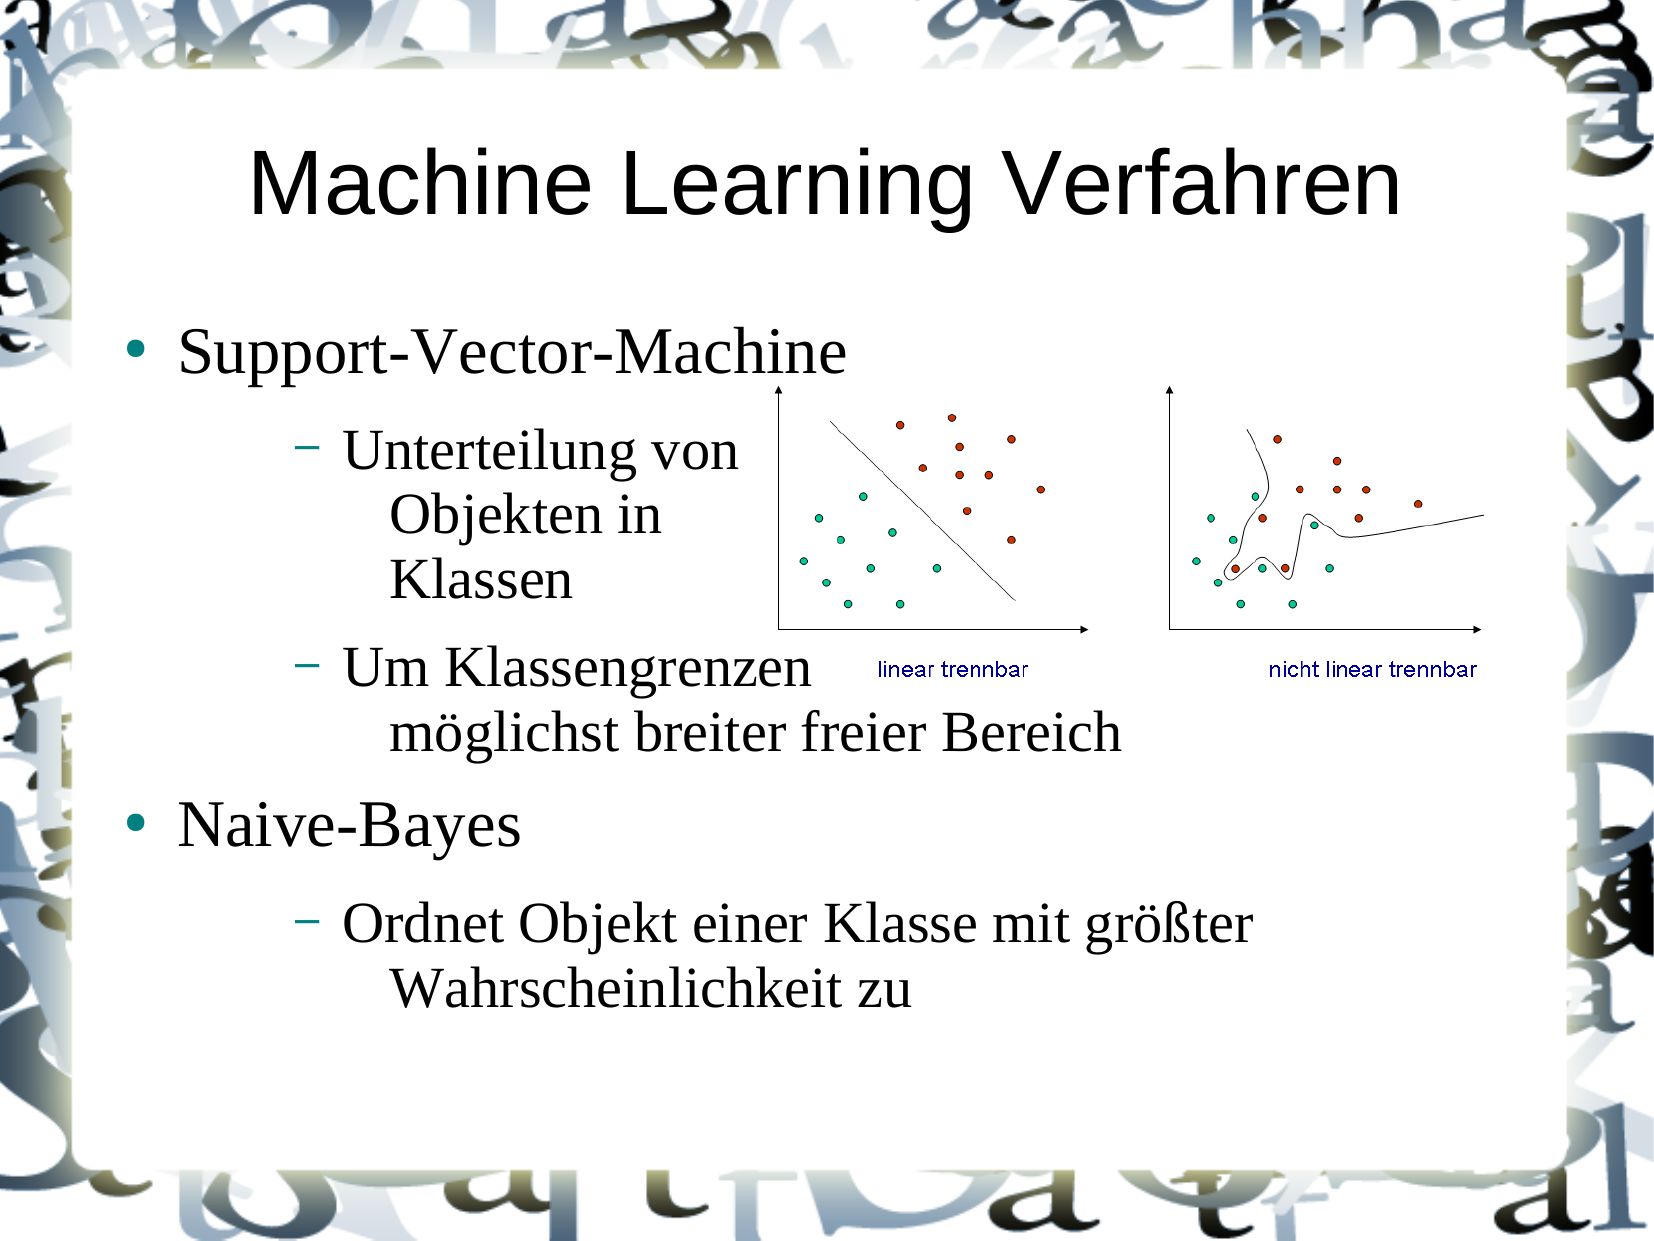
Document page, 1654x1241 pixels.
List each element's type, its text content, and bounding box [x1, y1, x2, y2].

picture [0, 0, 1654, 1241]
title Machine Learning Verfahren [82, 78, 1571, 287]
list Support-Vector-Machine Unterteilung von Objekten in Klassen Um Klassengrenzen möglichst breiter freier Bereich Naive-Bayes Ordnet Objekt einer Klasse mit größter Wahrscheinlichkeit zu [106, 313, 1530, 1034]
